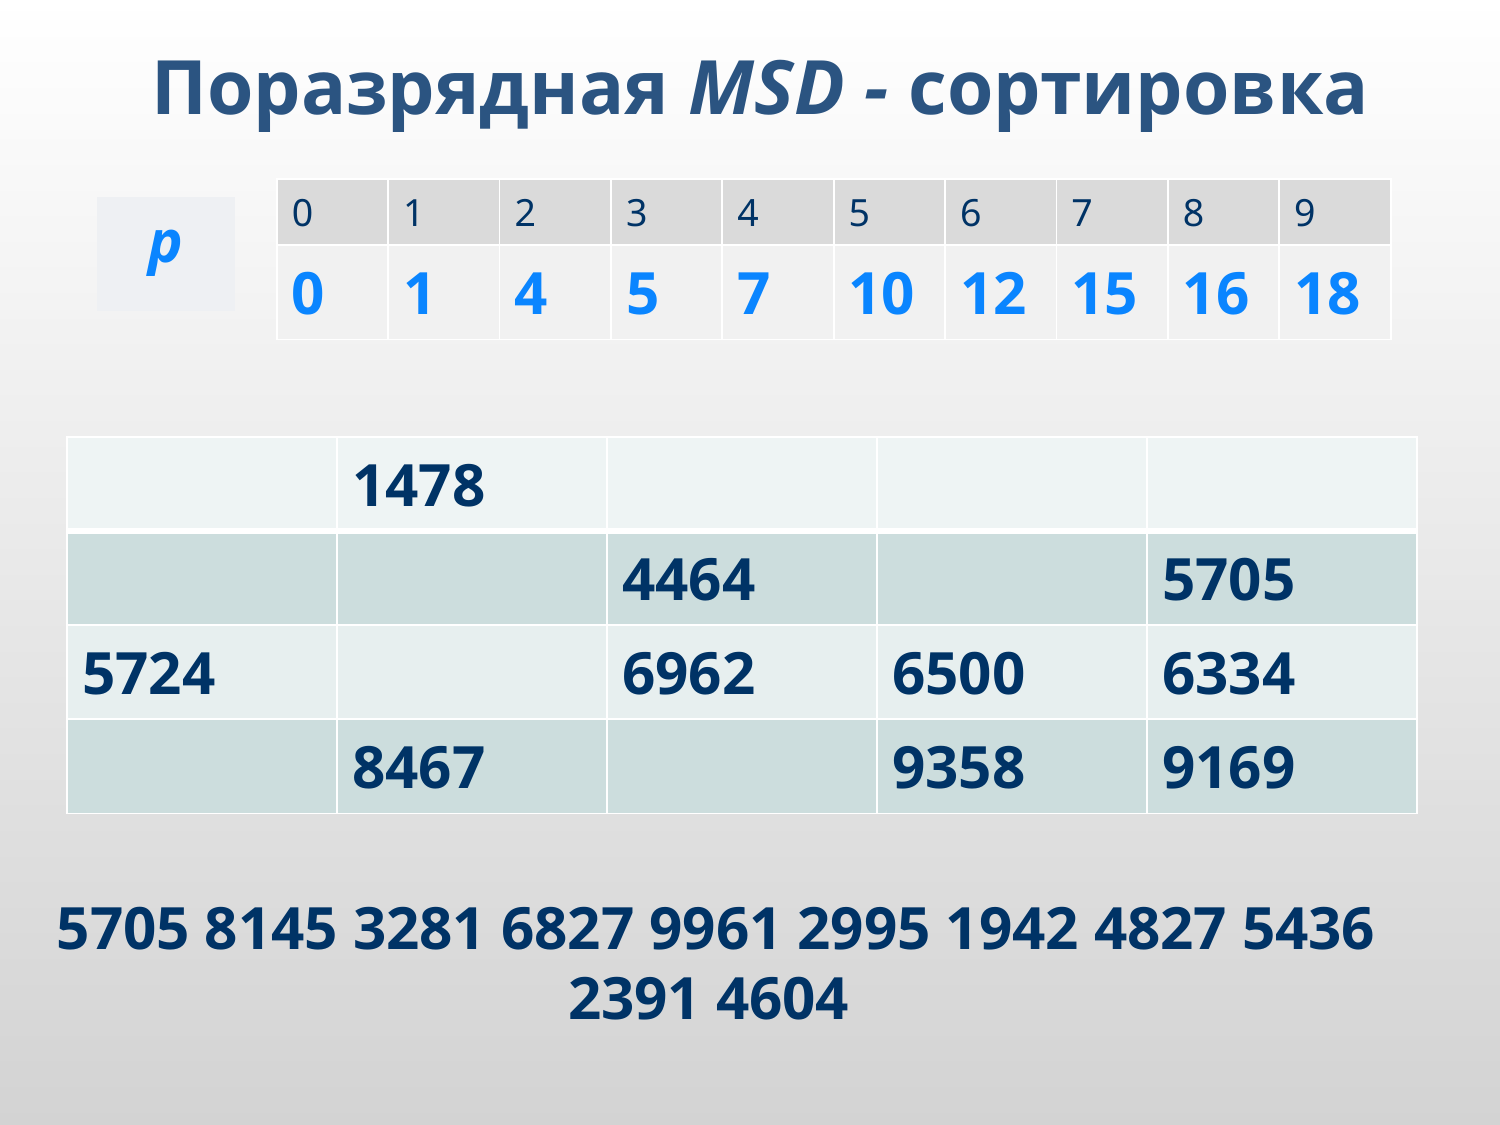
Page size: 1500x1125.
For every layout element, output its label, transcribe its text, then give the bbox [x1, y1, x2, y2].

table_header 3 [612, 180, 721, 244]
table_cell 0 [278, 246, 387, 339]
table_cell 6334 [1148, 626, 1416, 718]
table_cell 10 [835, 246, 944, 339]
table_cell 5724 [68, 626, 336, 718]
table_cell 12 [946, 246, 1056, 339]
text_box Поразрядная MSD - сортировка [85, 47, 1436, 123]
table_cell 7 [723, 246, 833, 339]
table_cell 18 [1280, 246, 1390, 339]
table_cell 9358 [878, 720, 1146, 813]
table_header 1478 [338, 438, 606, 528]
table_header [1148, 438, 1416, 528]
table_cell [608, 720, 876, 813]
text_box 5705 8145 3281 6827 9961 2995 1942 4827 5436 2391 4604 [0, 883, 1433, 1039]
table_header 7 [1057, 180, 1167, 244]
table_header 8 [1169, 180, 1278, 244]
table_header 1 [389, 180, 499, 244]
table_cell [338, 626, 606, 718]
table_cell 5 [612, 246, 721, 339]
table_cell [878, 534, 1146, 624]
table_cell 6962 [608, 626, 876, 718]
table_header [878, 438, 1146, 528]
table_cell 5705 [1148, 534, 1416, 624]
table_cell [68, 720, 336, 813]
table_cell 8467 [338, 720, 606, 813]
table_header 0 [278, 180, 387, 244]
table_cell 4 [500, 246, 610, 339]
table_cell 16 [1169, 246, 1278, 339]
table_header 6 [946, 180, 1056, 244]
table_header [68, 438, 336, 528]
table_cell 6500 [878, 626, 1146, 718]
table_header 5 [835, 180, 944, 244]
table_header 4 [723, 180, 833, 244]
table_header 2 [500, 180, 610, 244]
table_cell 9169 [1148, 720, 1416, 813]
table_header [608, 438, 876, 528]
table_cell [338, 534, 606, 624]
table_cell 4464 [608, 534, 876, 624]
table_cell 15 [1057, 246, 1167, 339]
table_header 9 [1280, 180, 1390, 244]
text_box p [97, 197, 235, 311]
table_cell [68, 534, 336, 624]
table_cell 1 [389, 246, 499, 339]
